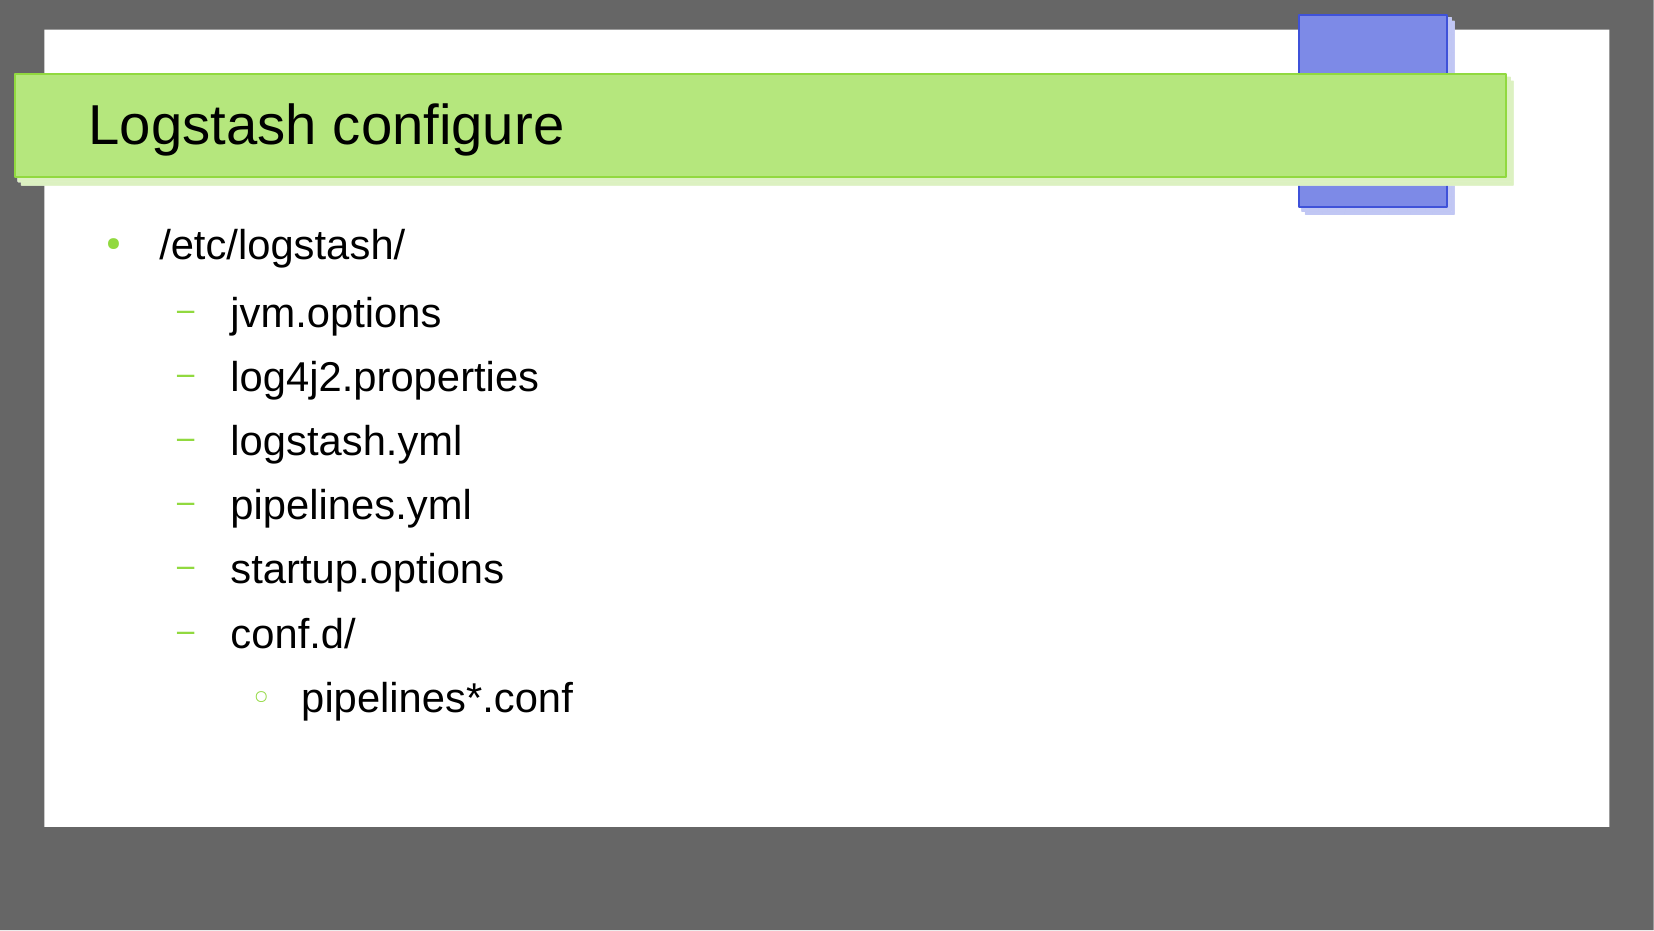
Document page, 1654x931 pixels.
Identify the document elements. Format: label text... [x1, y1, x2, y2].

list /etc/logstash/ jvm.options log4j2.properties logstash.yml pipelines.yml startup.options conf.d/ pipelines*.conf [88, 221, 1565, 813]
title Logstash configure [88, 73, 1506, 178]
